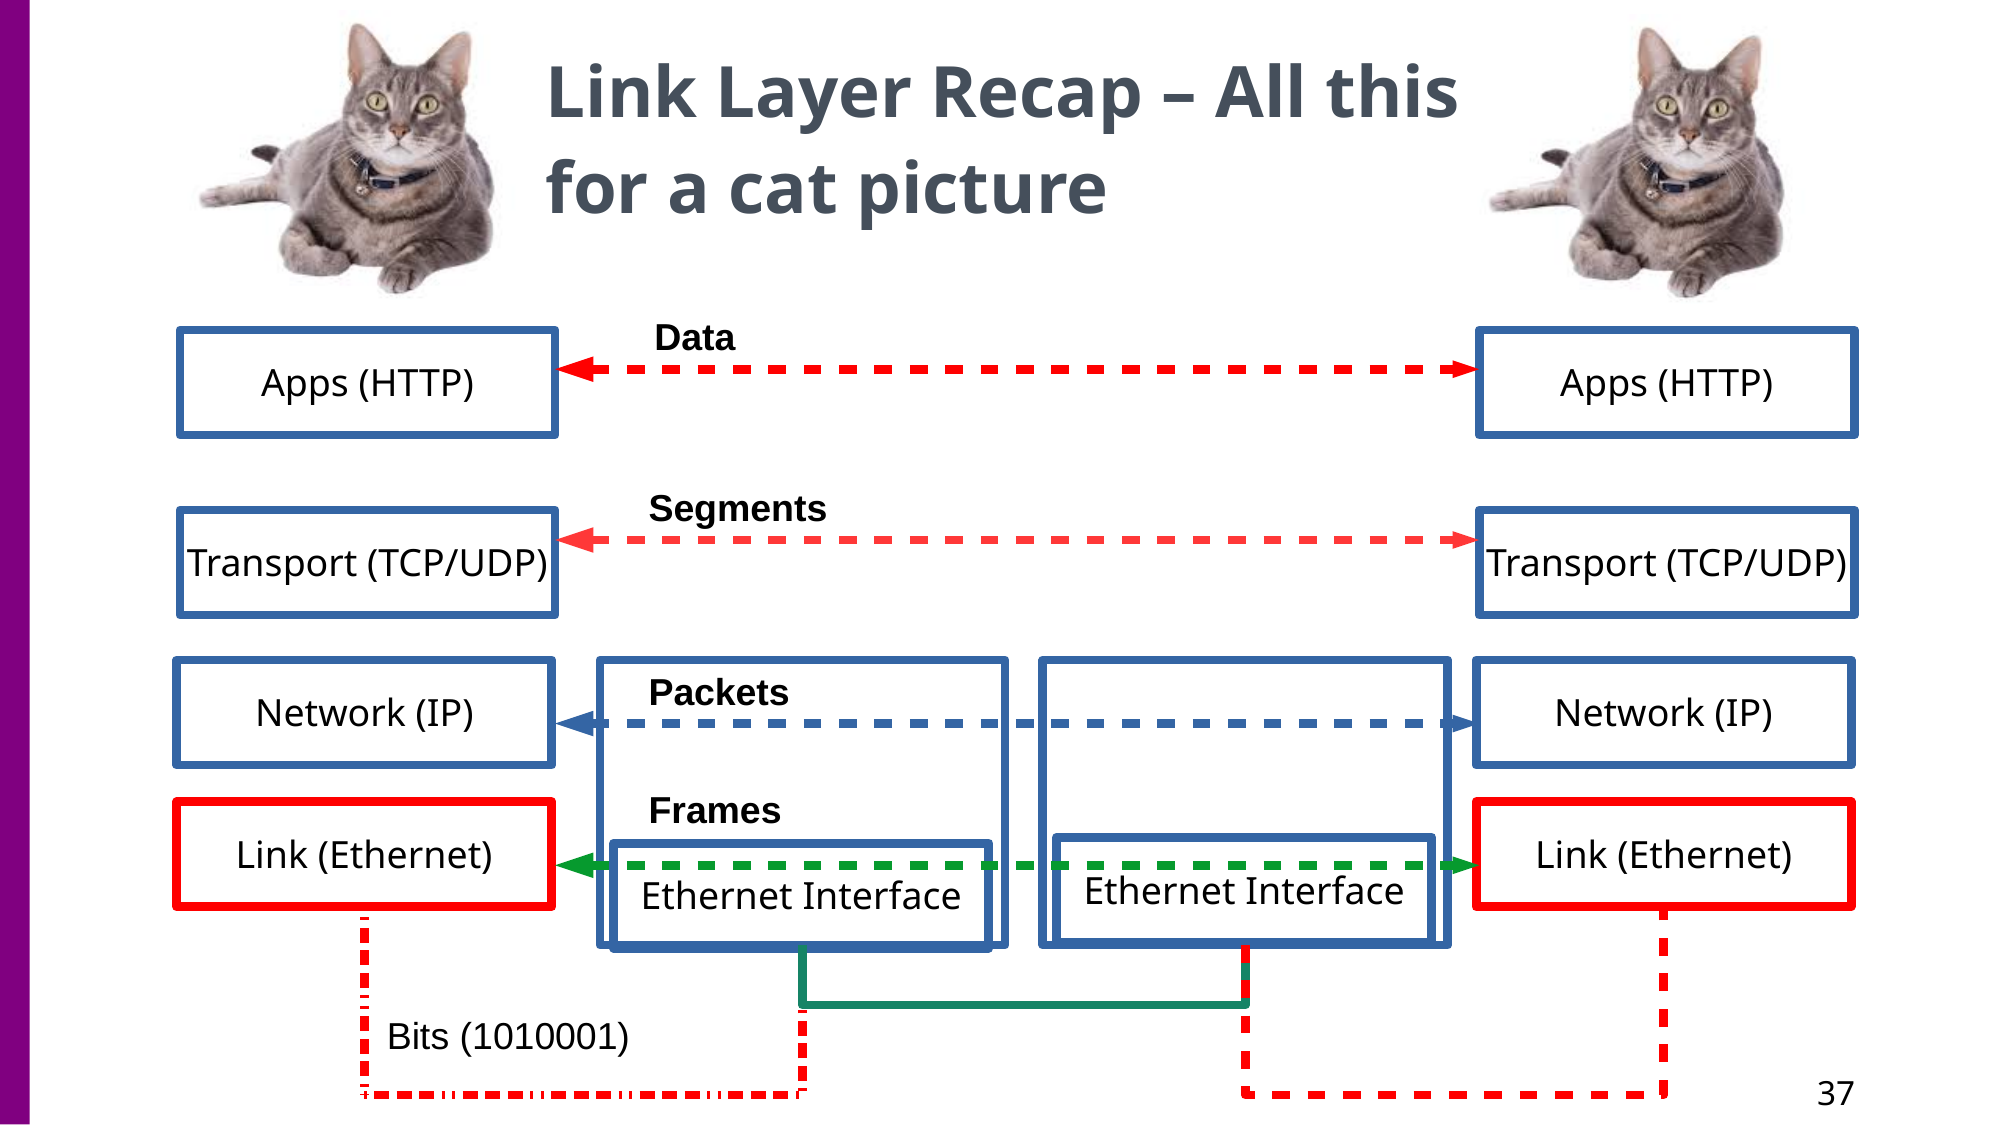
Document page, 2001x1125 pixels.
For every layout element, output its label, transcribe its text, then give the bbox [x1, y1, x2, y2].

picture [1455, 14, 1880, 305]
text_box Link Layer Recap – All this for a cat picture [530, 33, 1486, 308]
text_box Network (IP) [176, 660, 552, 766]
text_box Data [639, 309, 751, 367]
text_box Transport (TCP/UDP) [180, 510, 556, 616]
text_box Link (Ethernet) [1476, 801, 1852, 907]
text_box Packets [633, 663, 805, 721]
text_box Transport (TCP/UDP) [1479, 510, 1855, 616]
text_box Ethernet Interface [613, 843, 989, 941]
text_box Apps (HTTP) [180, 329, 556, 436]
text_box Segments [633, 479, 843, 537]
text_box Bits (1010001) [372, 1008, 646, 1066]
text_box Link (Ethernet) [176, 801, 552, 907]
text_box Frames [633, 781, 797, 839]
text_box Apps (HTTP) [1479, 329, 1855, 436]
picture [165, 10, 590, 300]
text_box Network (IP) [1476, 660, 1852, 766]
text_box Ethernet Interface [1056, 837, 1432, 941]
